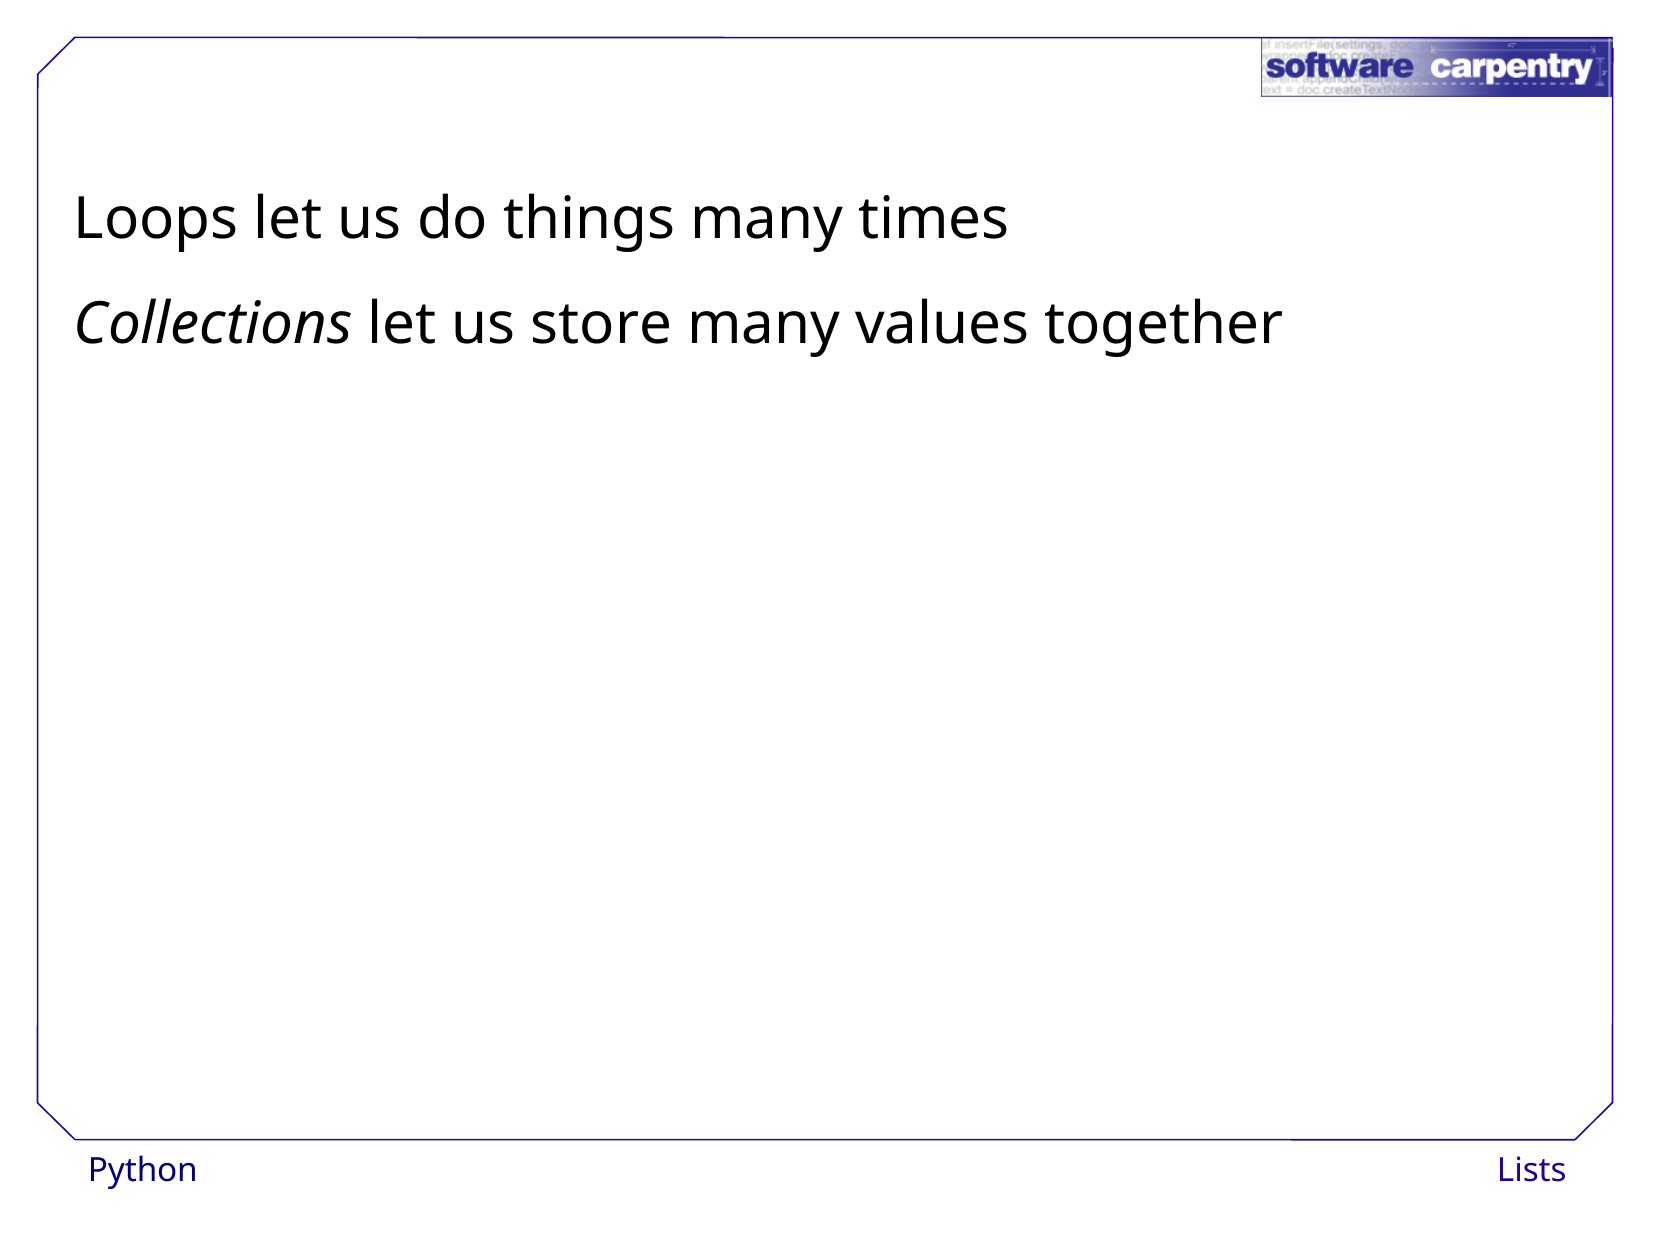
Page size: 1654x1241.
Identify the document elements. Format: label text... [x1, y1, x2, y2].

text_box Loops let us do things many times Collections let us store many values together [59, 137, 1449, 364]
picture [1261, 39, 1613, 97]
